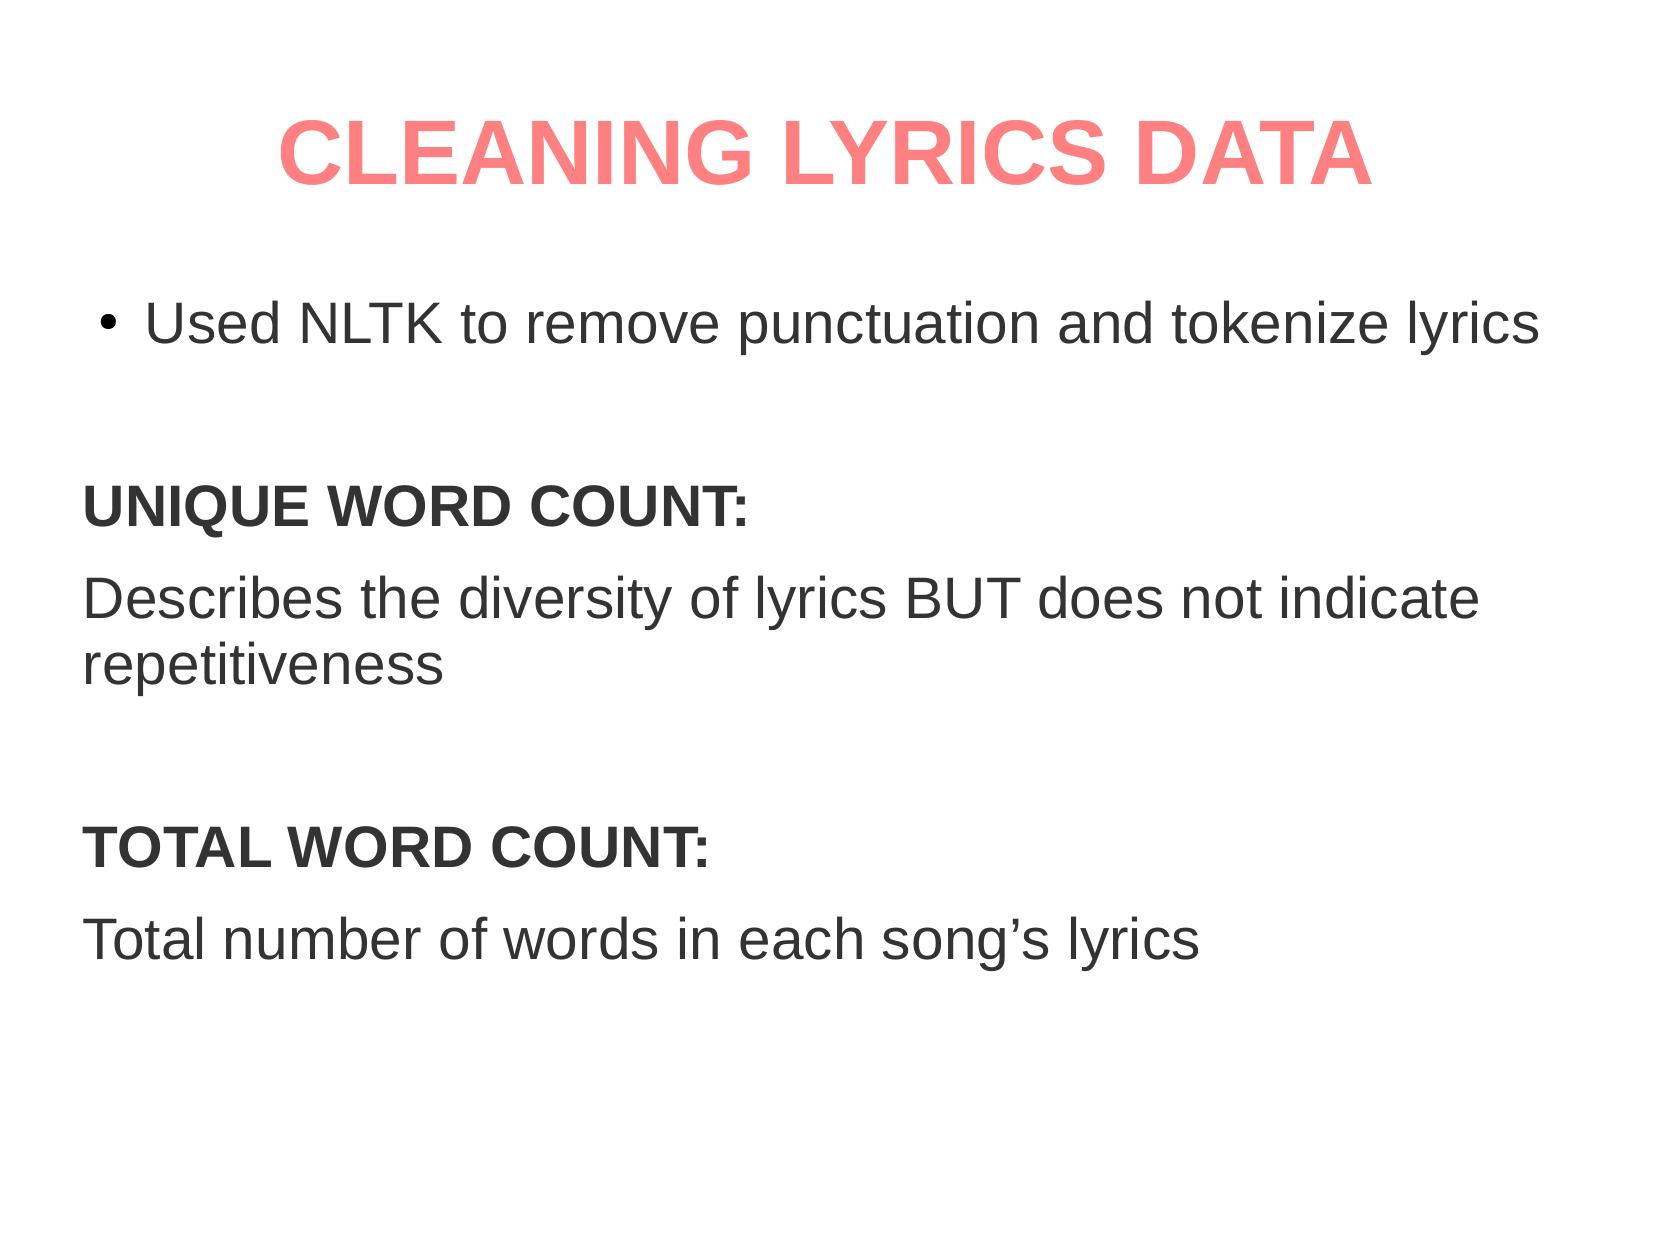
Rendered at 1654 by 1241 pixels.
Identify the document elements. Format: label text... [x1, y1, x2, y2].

title CLEANING LYRICS DATA [82, 49, 1571, 257]
list Used NLTK to remove punctuation and tokenize lyrics UNIQUE WORD COUNT: Describes the diversity of lyrics BUT does not indicate repetitiveness TOTAL WORD COUNT: Total number of words in each song’s lyrics [82, 290, 1571, 1010]
